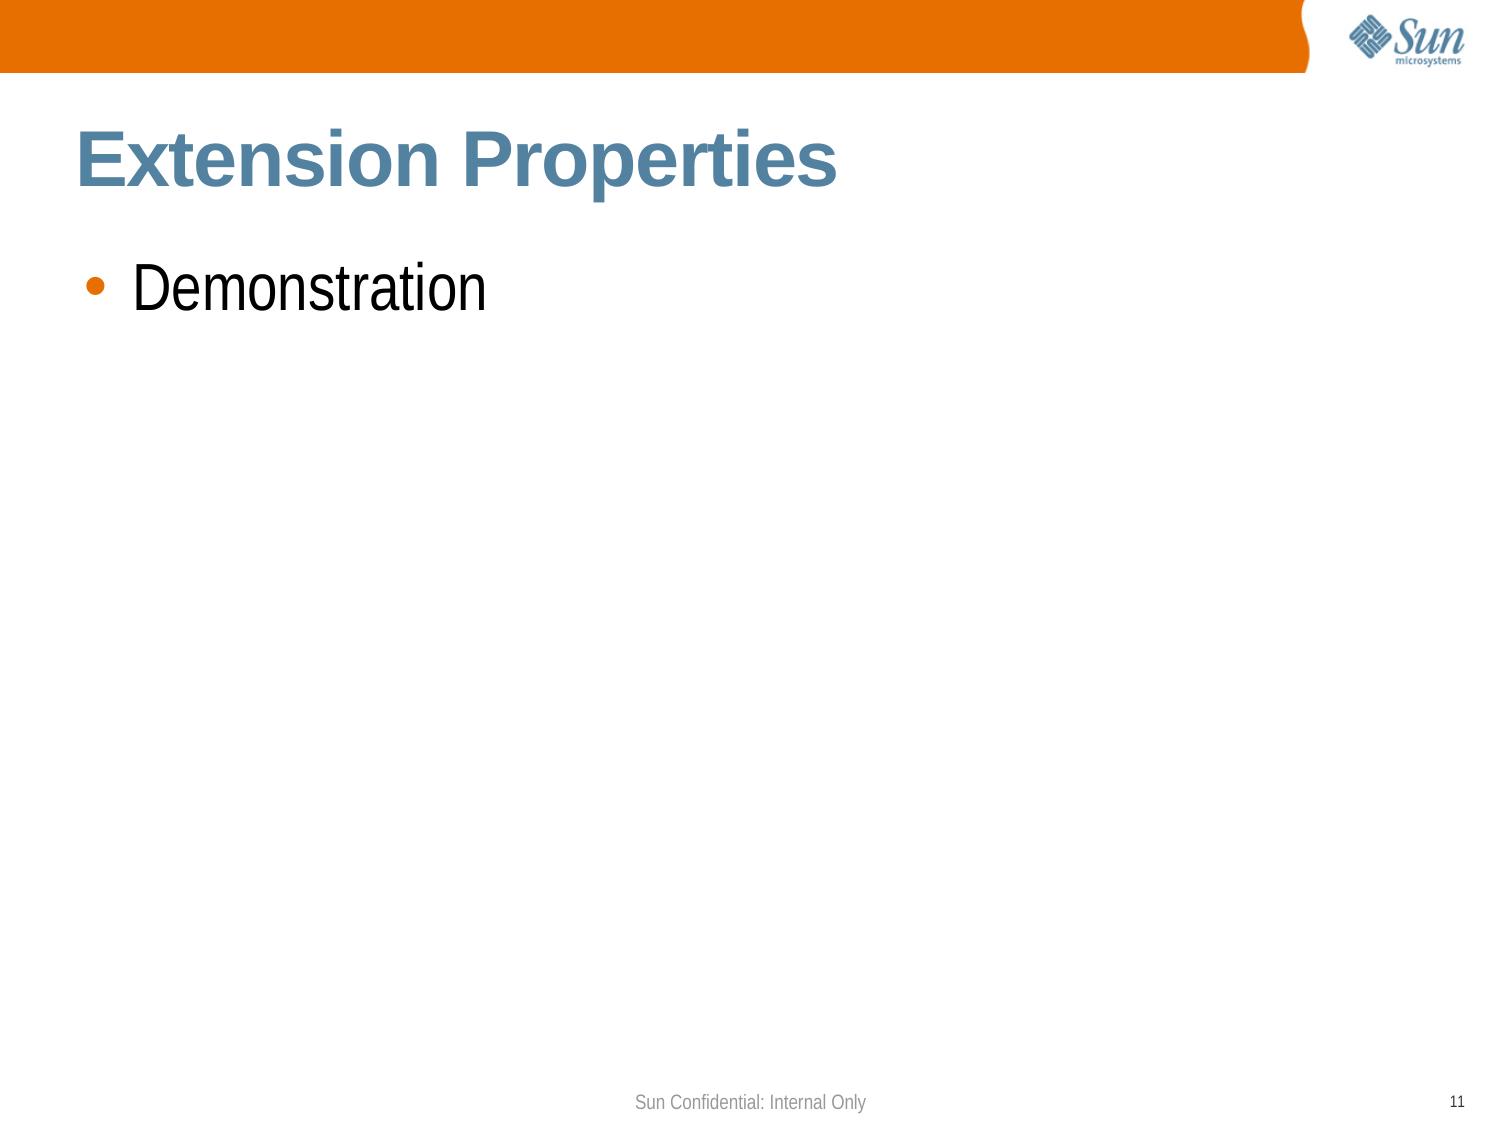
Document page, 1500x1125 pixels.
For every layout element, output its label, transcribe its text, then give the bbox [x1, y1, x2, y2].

list Demonstration [64, 258, 1401, 1062]
picture [0, 0, 1500, 73]
title Extension Properties [75, 123, 1437, 227]
